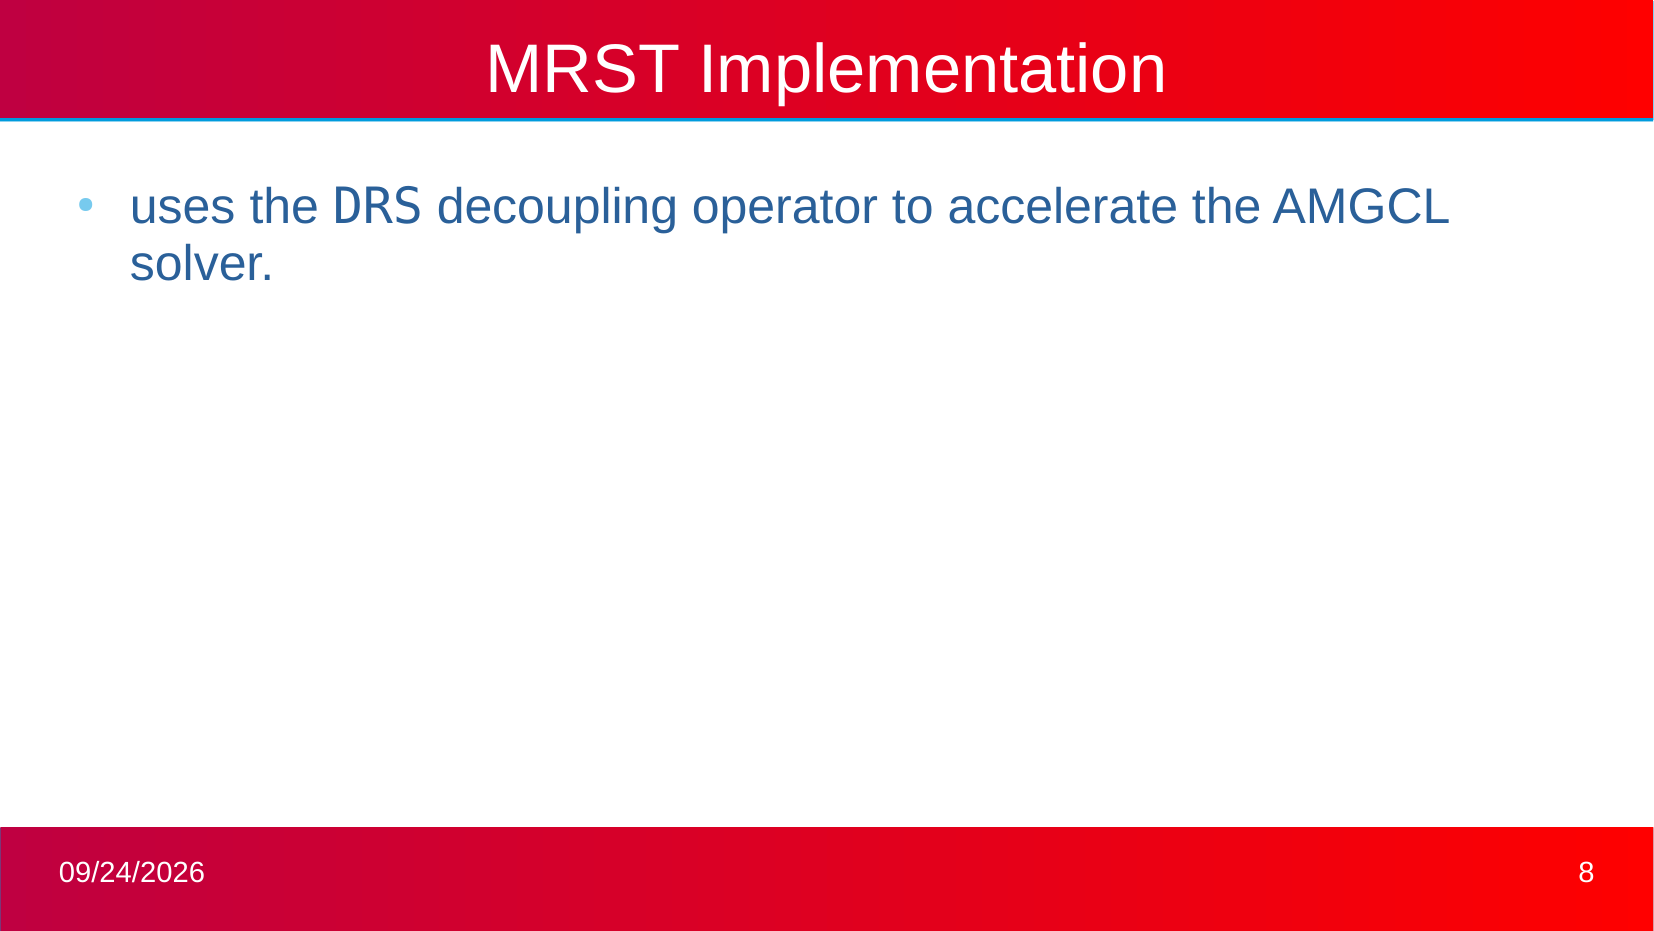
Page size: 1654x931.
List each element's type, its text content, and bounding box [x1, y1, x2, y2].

title MRST Implementation [59, 29, 1595, 108]
list uses the DRS decoupling operator to accelerate the AMGCL solver. [59, 177, 1595, 768]
